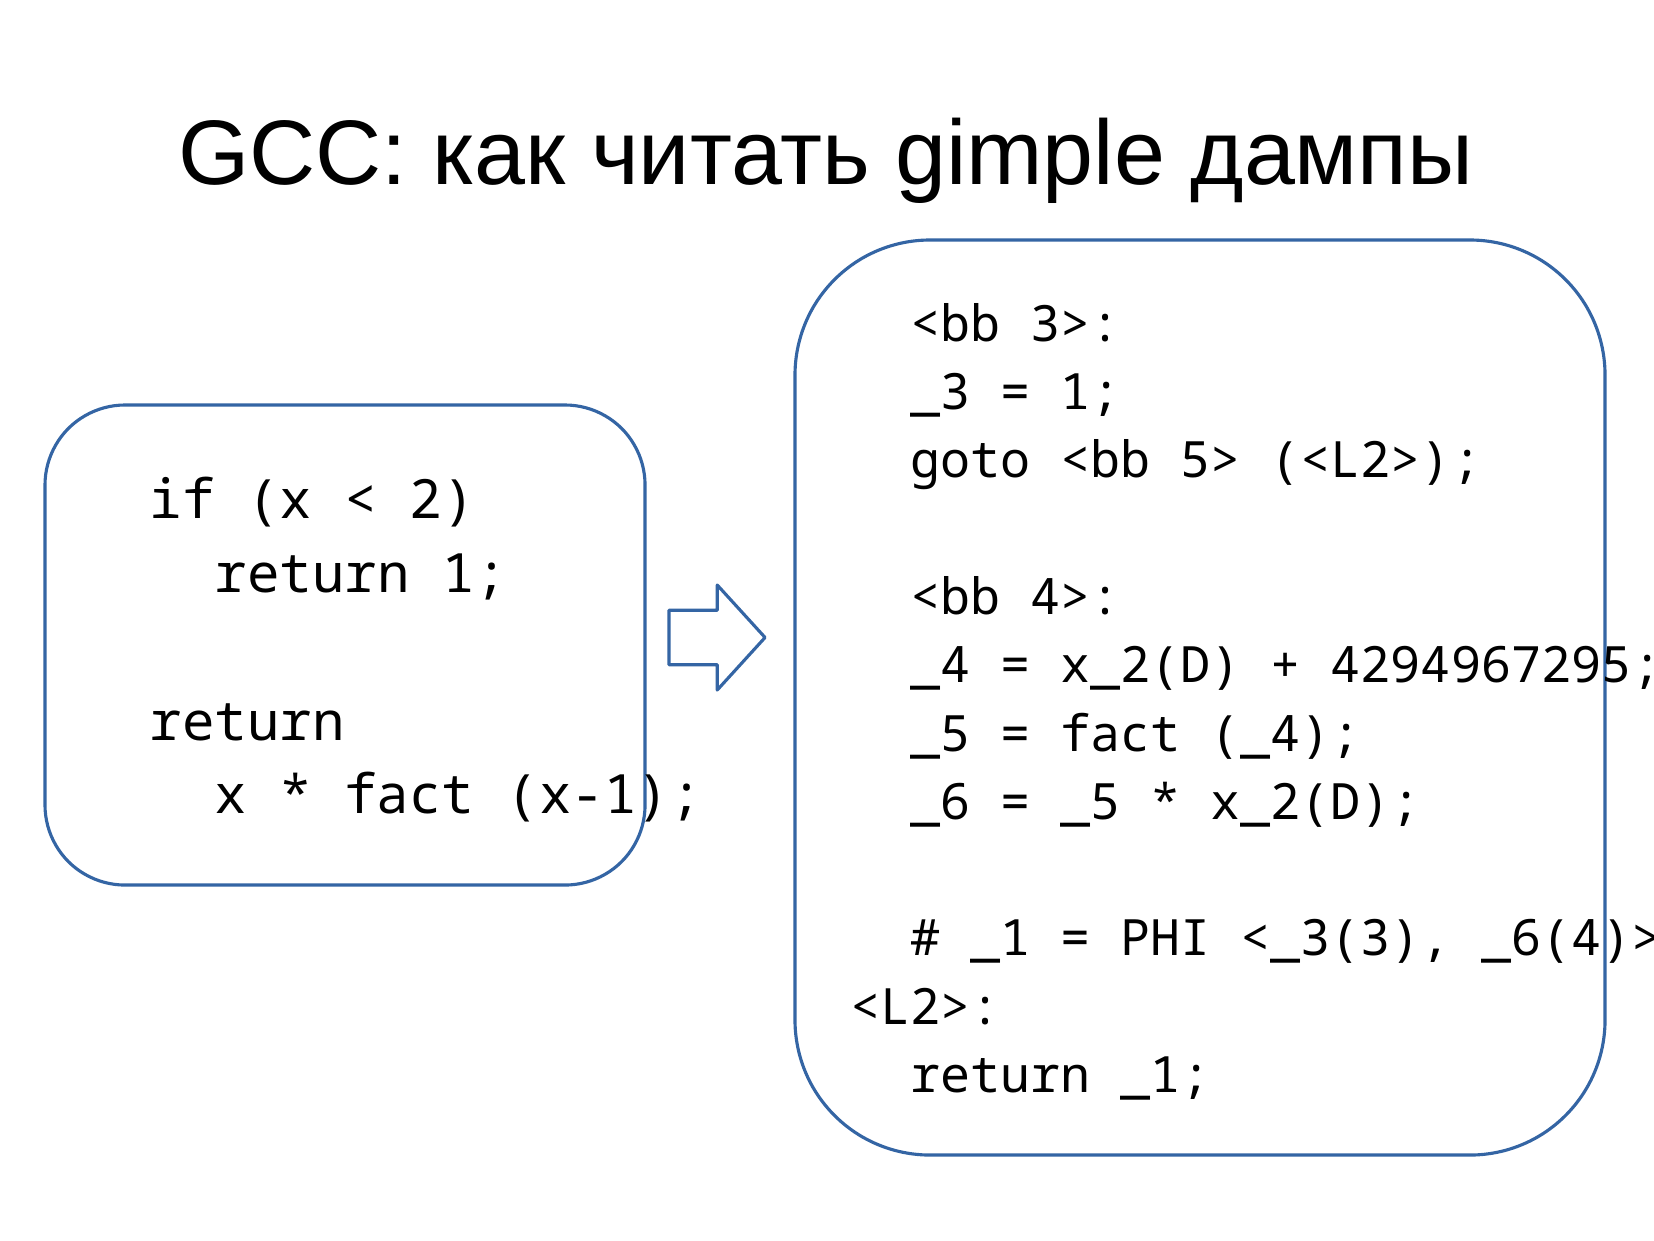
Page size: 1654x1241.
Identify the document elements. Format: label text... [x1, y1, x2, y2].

text_box if (x < 2) return 1; return x * fact (x-1); [45, 405, 646, 886]
title GCC: как читать gimple дампы [82, 49, 1571, 257]
text_box <bb 3>: _3 = 1; goto <bb 5> (<L2>); <bb 4>: _4 = x_2(D) + 4294967295; _5 = fact (_4); _6 = _5 * x_2(D); # _1 = PHI <_3(3), _6(4)> <L2>: return _1; [795, 240, 1606, 1156]
text_box [668, 585, 766, 691]
